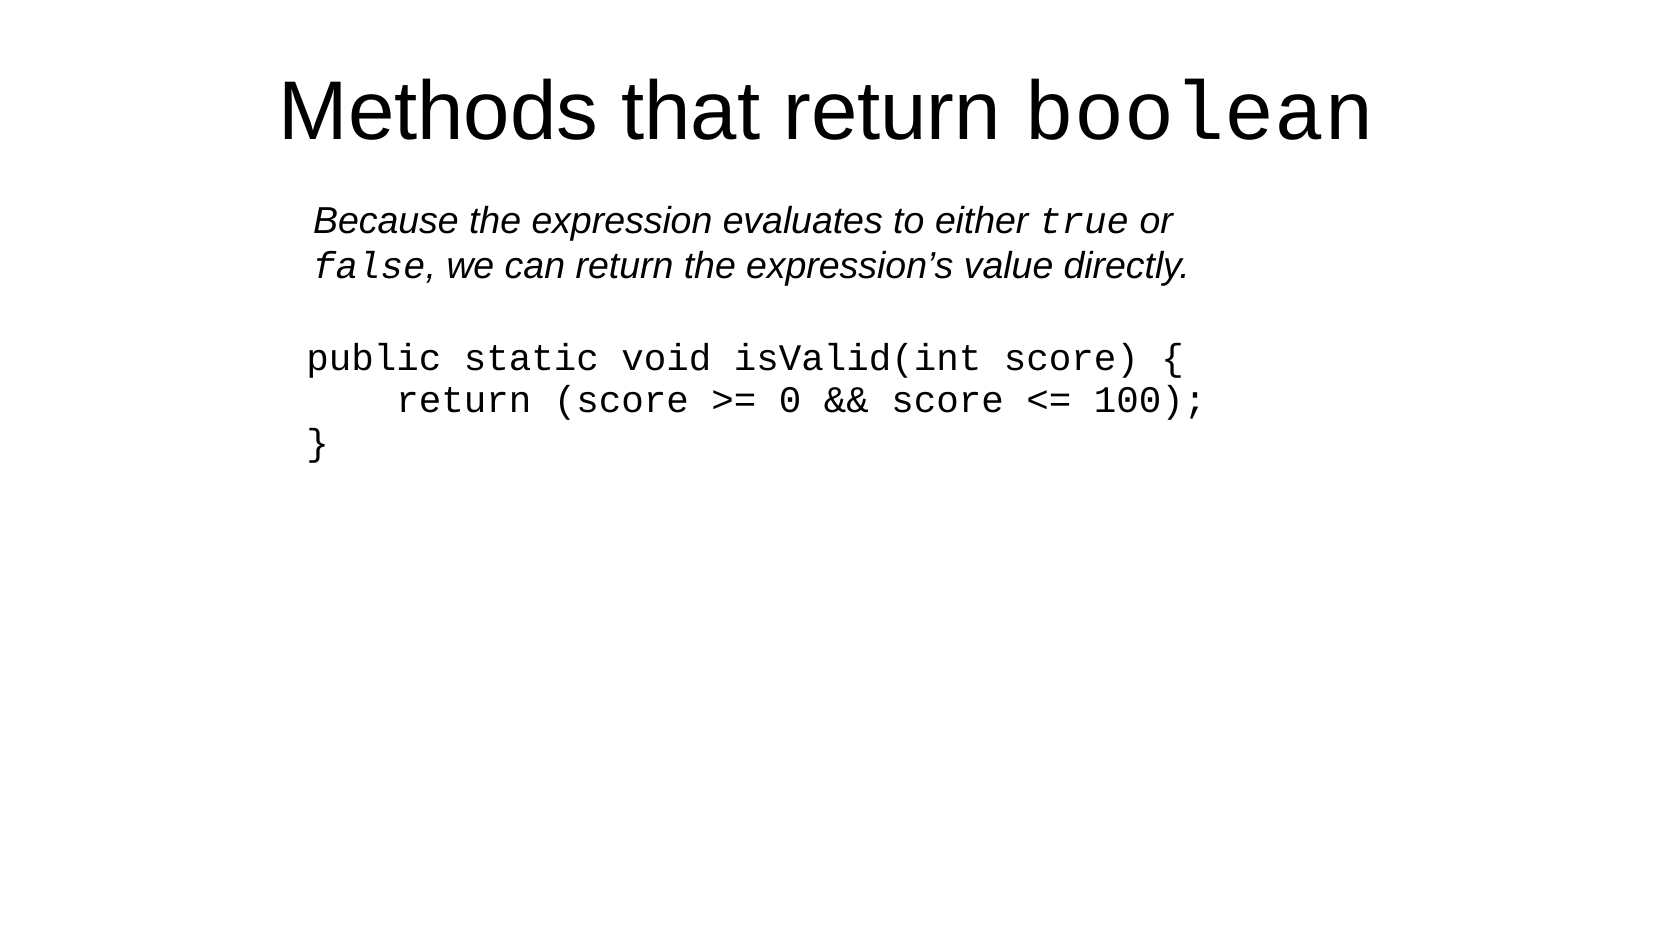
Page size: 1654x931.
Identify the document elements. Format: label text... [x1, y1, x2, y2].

text_box public static void isValid(int score) { return (score >= 0 && score <= 100); } [291, 331, 1222, 475]
title Methods that return boolean [82, 37, 1571, 193]
text_box Because the expression evaluates to either true or false, we can return the expression’s value directly. [298, 192, 1266, 298]
